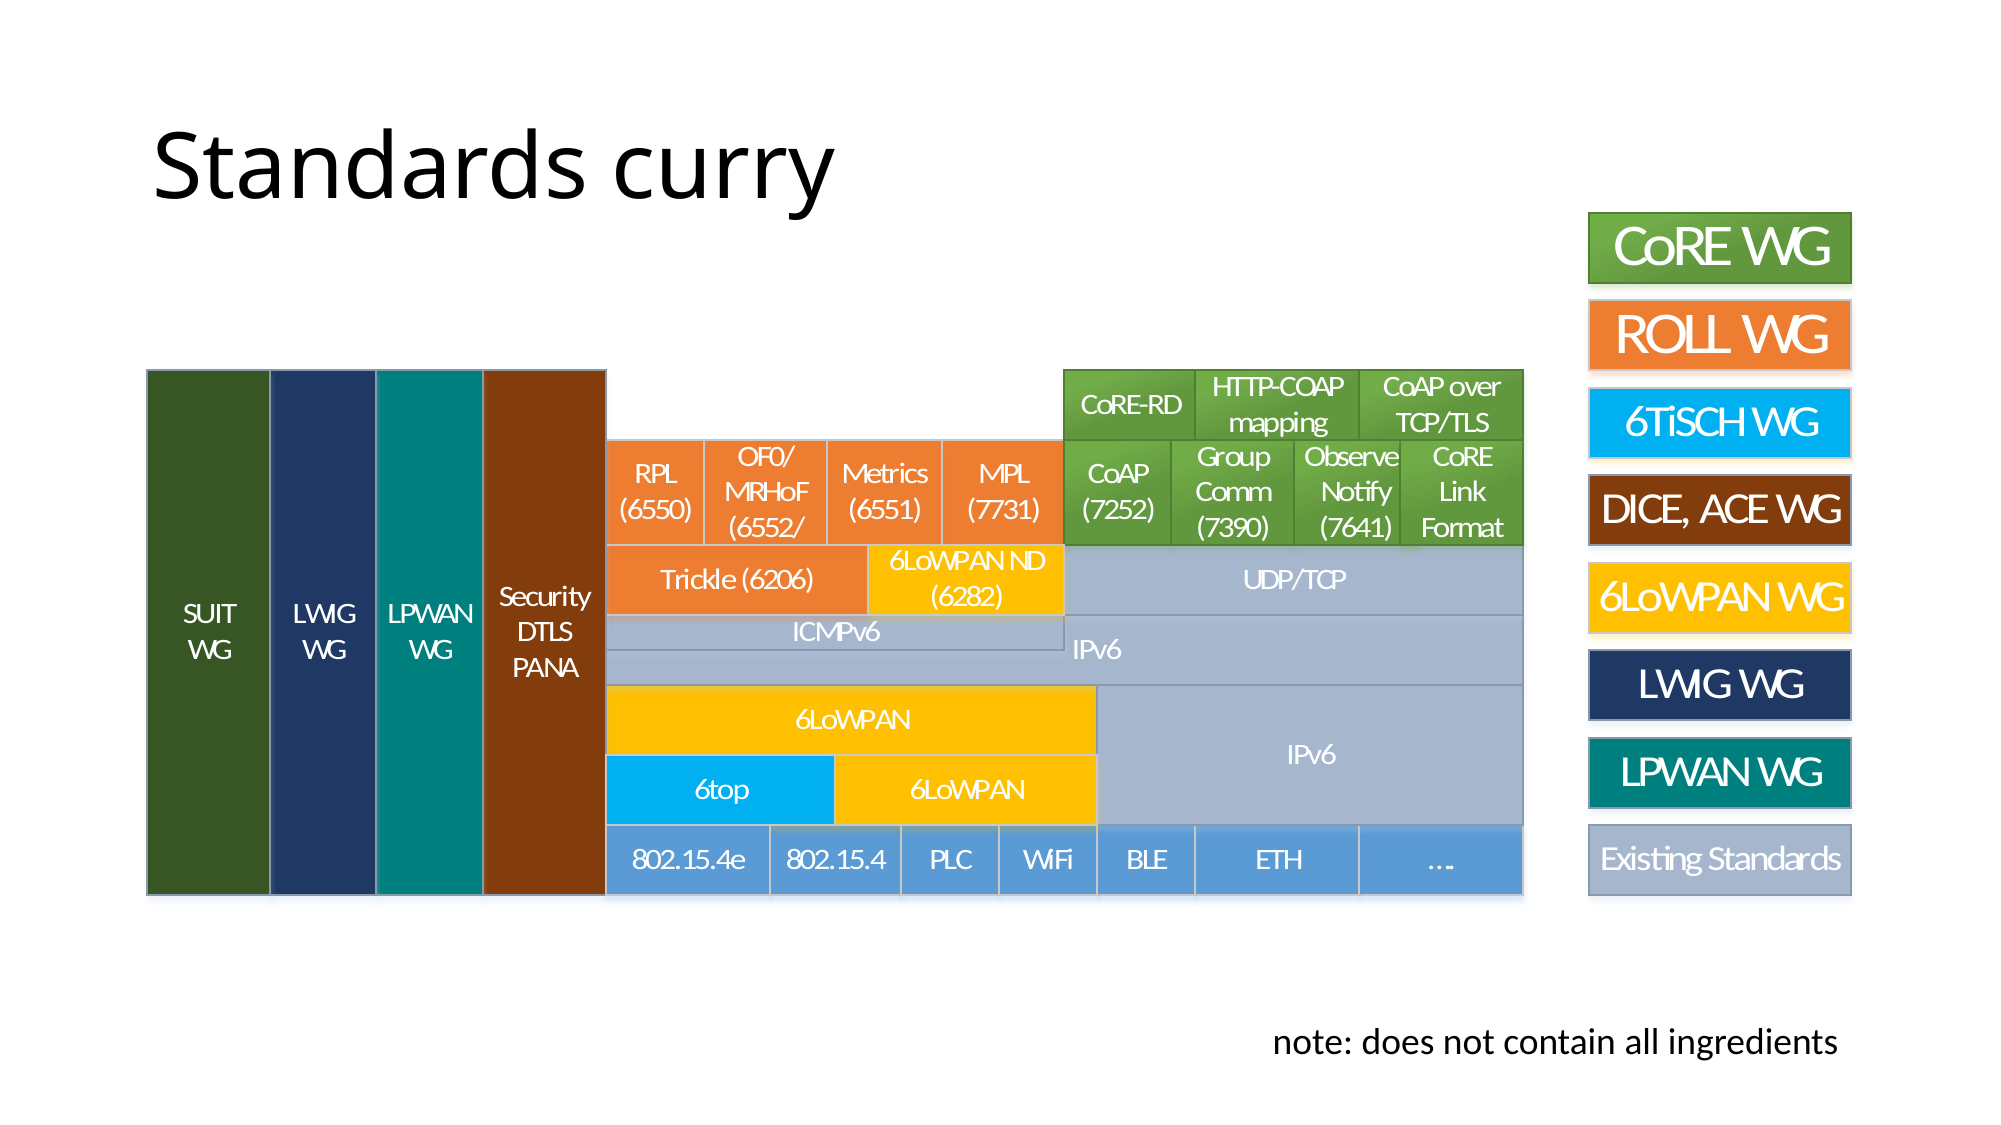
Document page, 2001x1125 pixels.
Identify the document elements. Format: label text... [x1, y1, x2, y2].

text_box note: does not contain all ingredients [1257, 1009, 1855, 1070]
picture [137, 191, 1863, 909]
title Standards curry [137, 59, 1863, 191]
